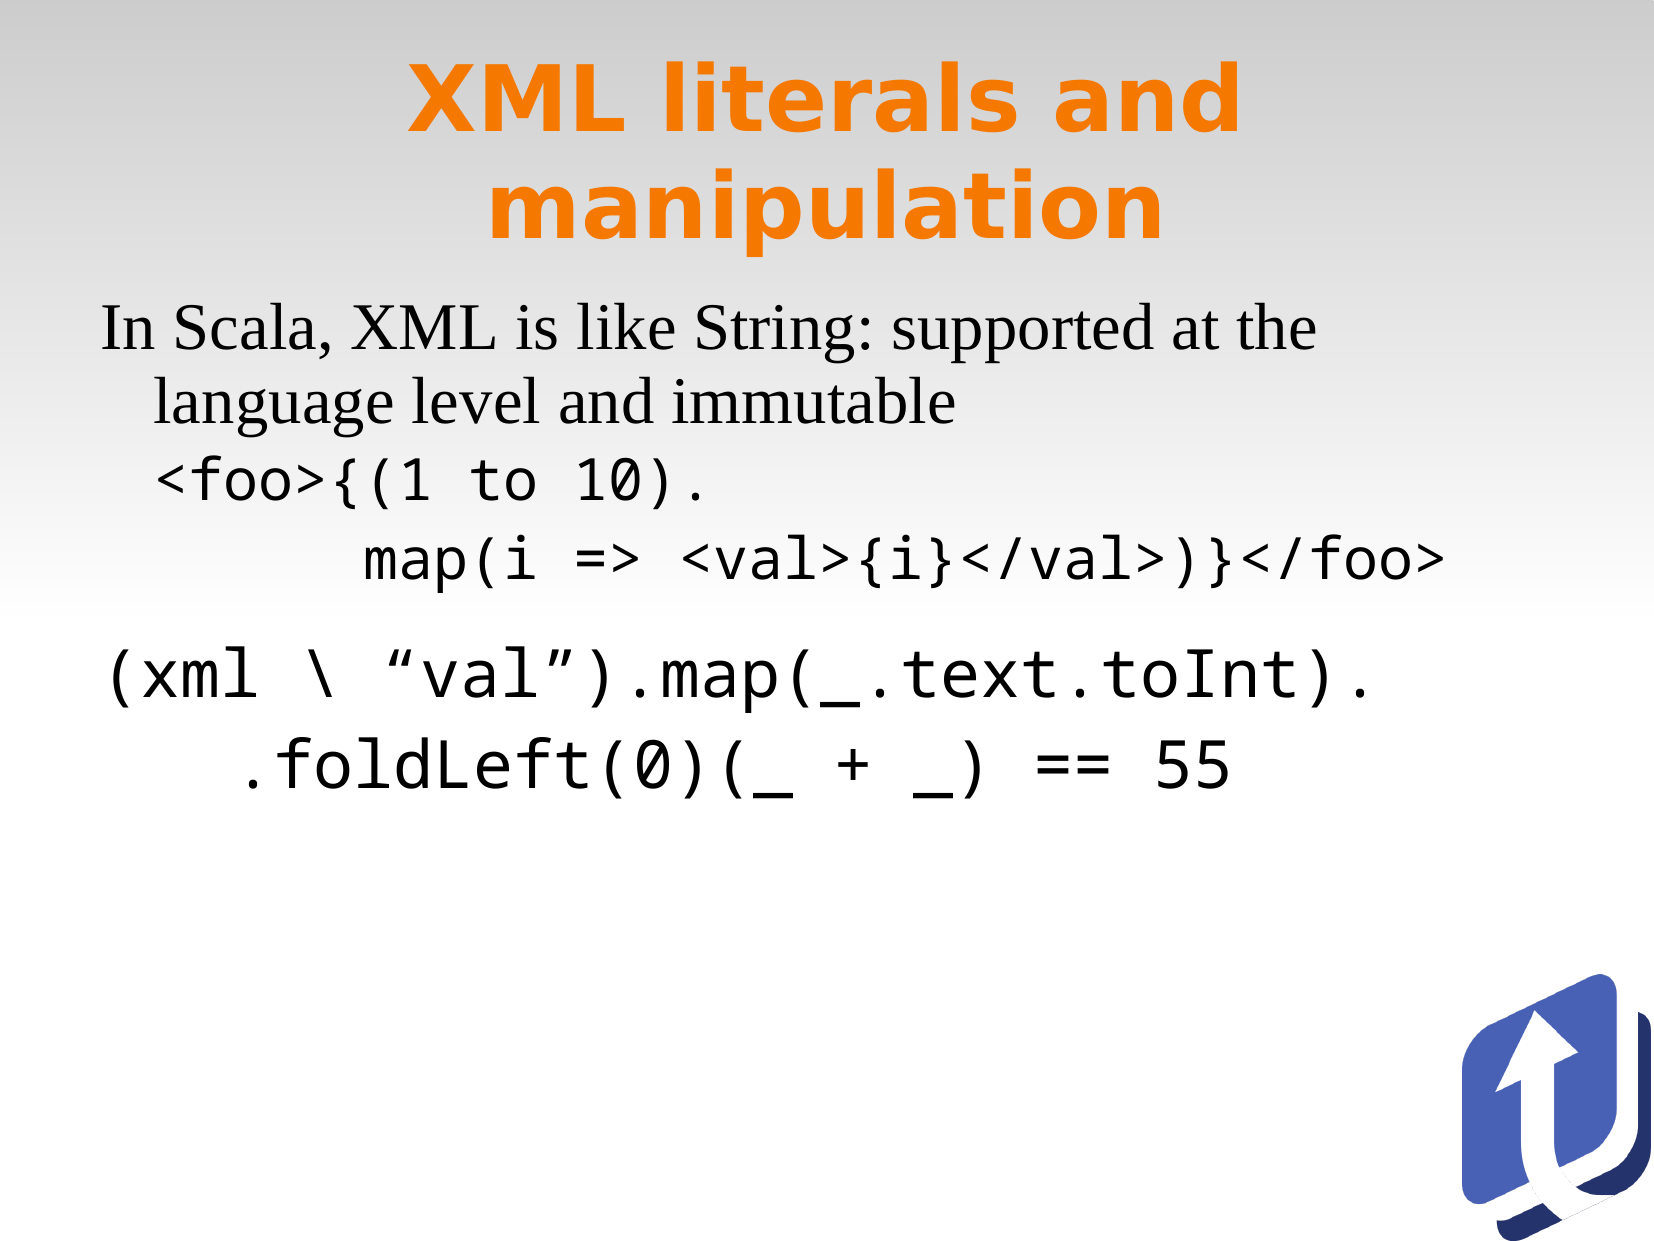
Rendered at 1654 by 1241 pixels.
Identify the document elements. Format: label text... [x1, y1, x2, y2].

list In Scala, XML is like String: supported at the language level and immutable <foo>{(1 to 10). map(i => <val>{i}</val>)}</foo> (xml \ “val”).map(_.text.toInt). .foldLeft(0)(_ + _) == 55 [82, 290, 1571, 1094]
title XML literals and manipulation [82, 45, 1571, 261]
picture [1462, 974, 1651, 1241]
